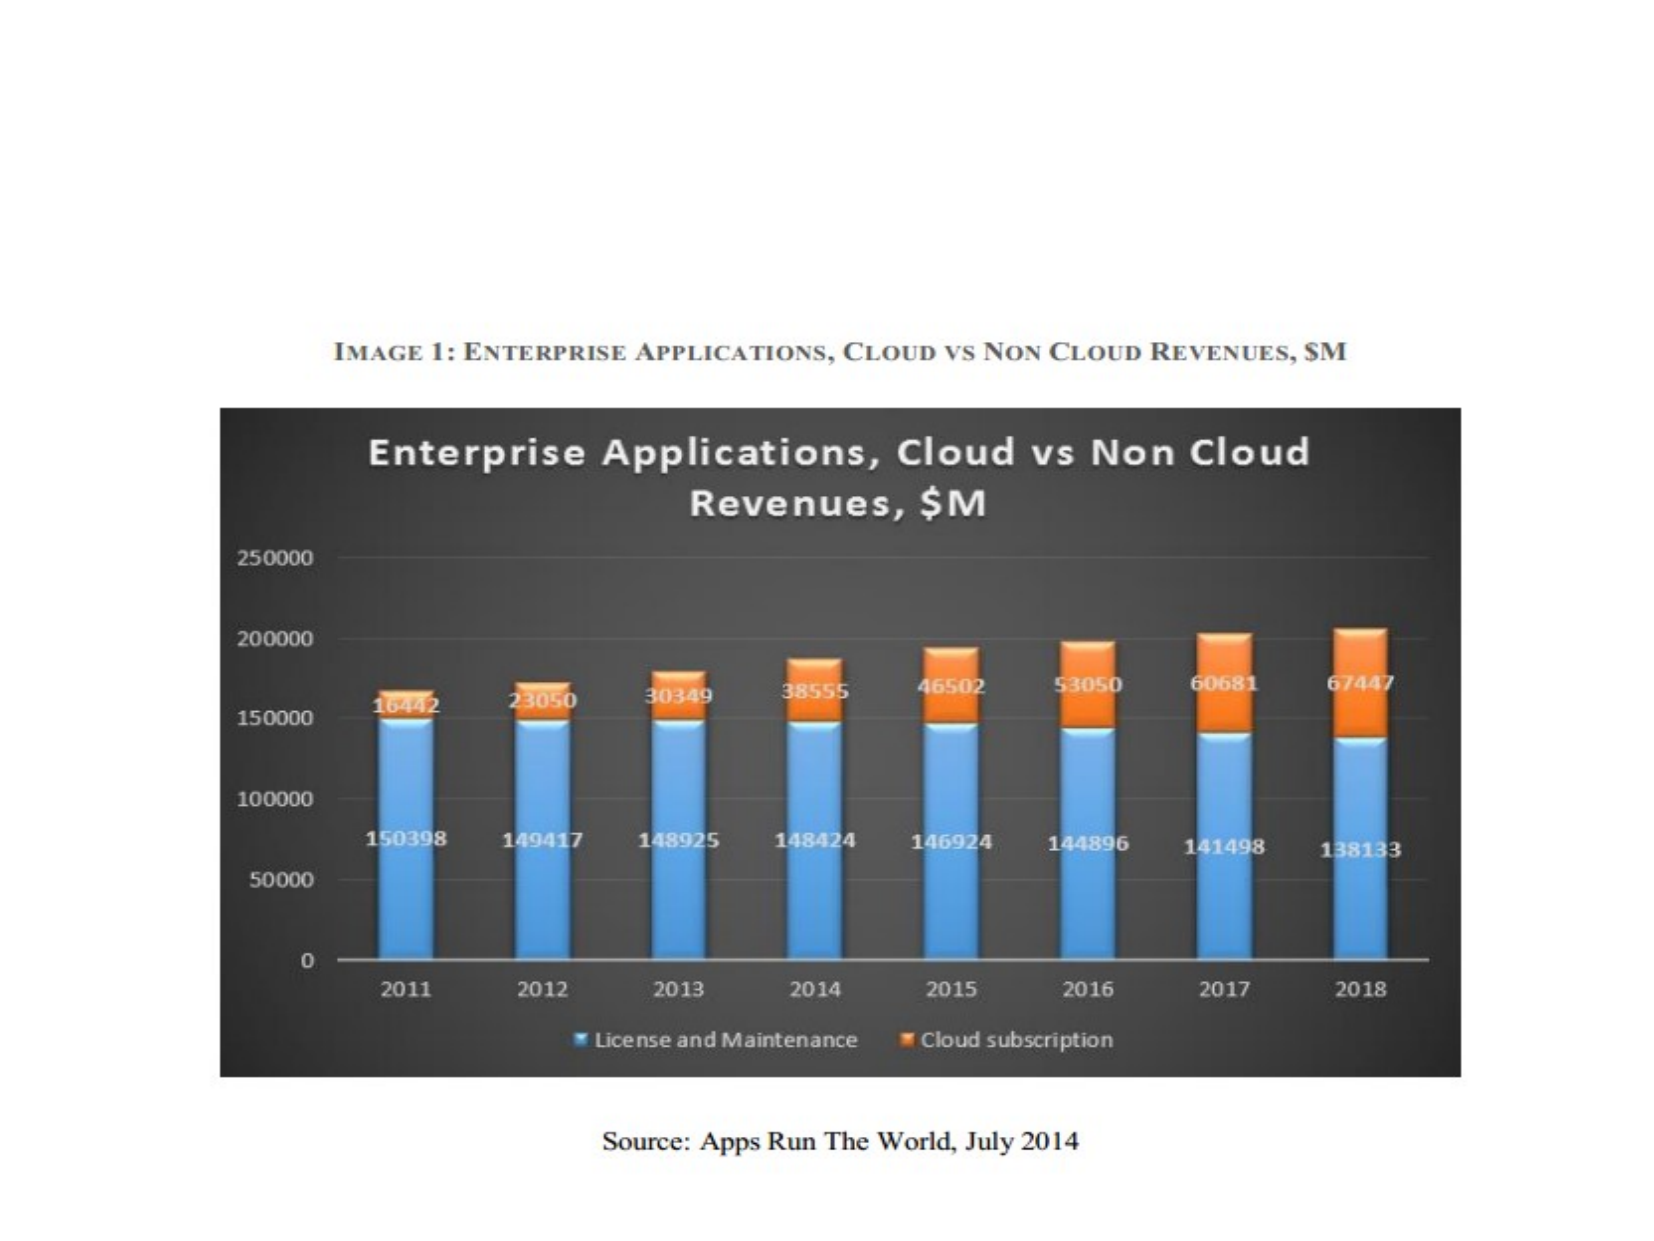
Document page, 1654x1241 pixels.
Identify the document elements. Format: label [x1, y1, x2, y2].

picture [147, 295, 1565, 1182]
